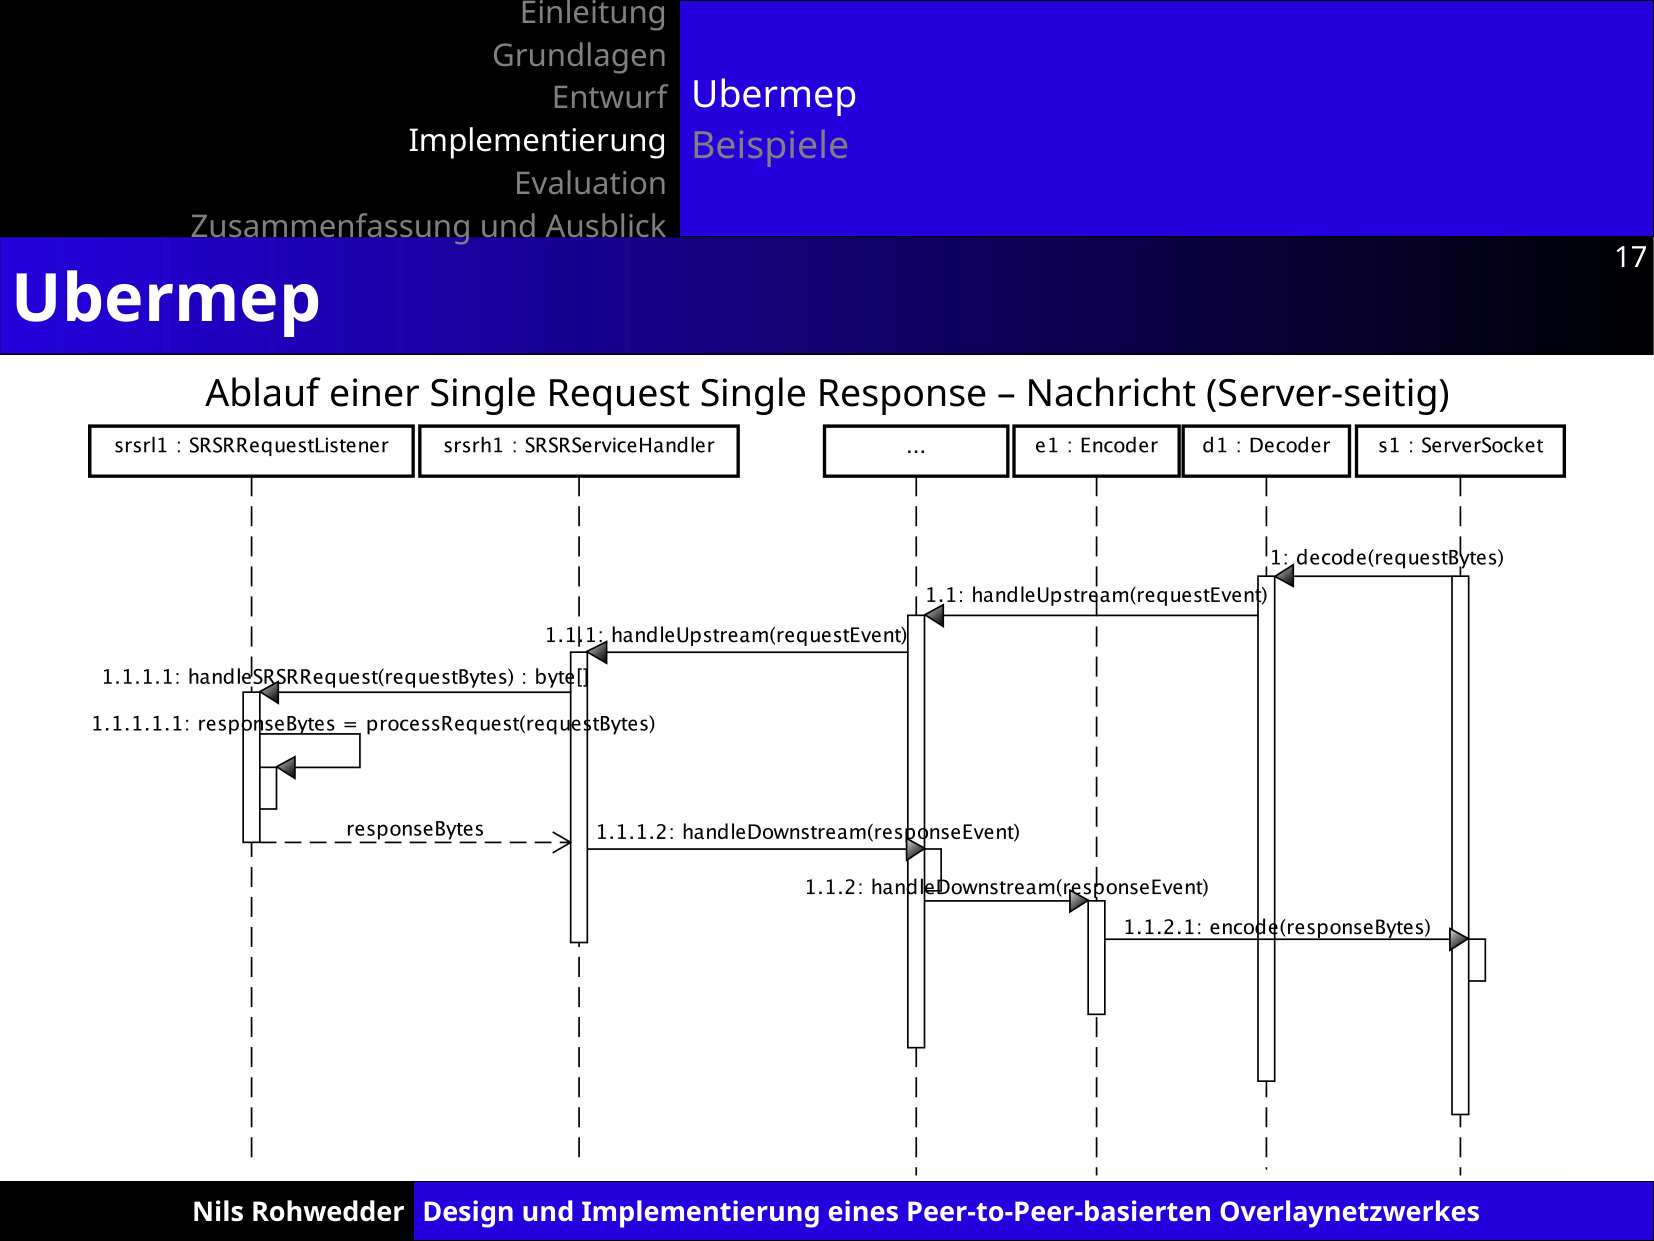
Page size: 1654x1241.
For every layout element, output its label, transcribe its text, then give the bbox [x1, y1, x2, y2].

title Ubermep [11, 236, 1388, 355]
picture [1388, 237, 1654, 355]
picture [0, 237, 11, 355]
picture [88, 424, 1567, 1181]
